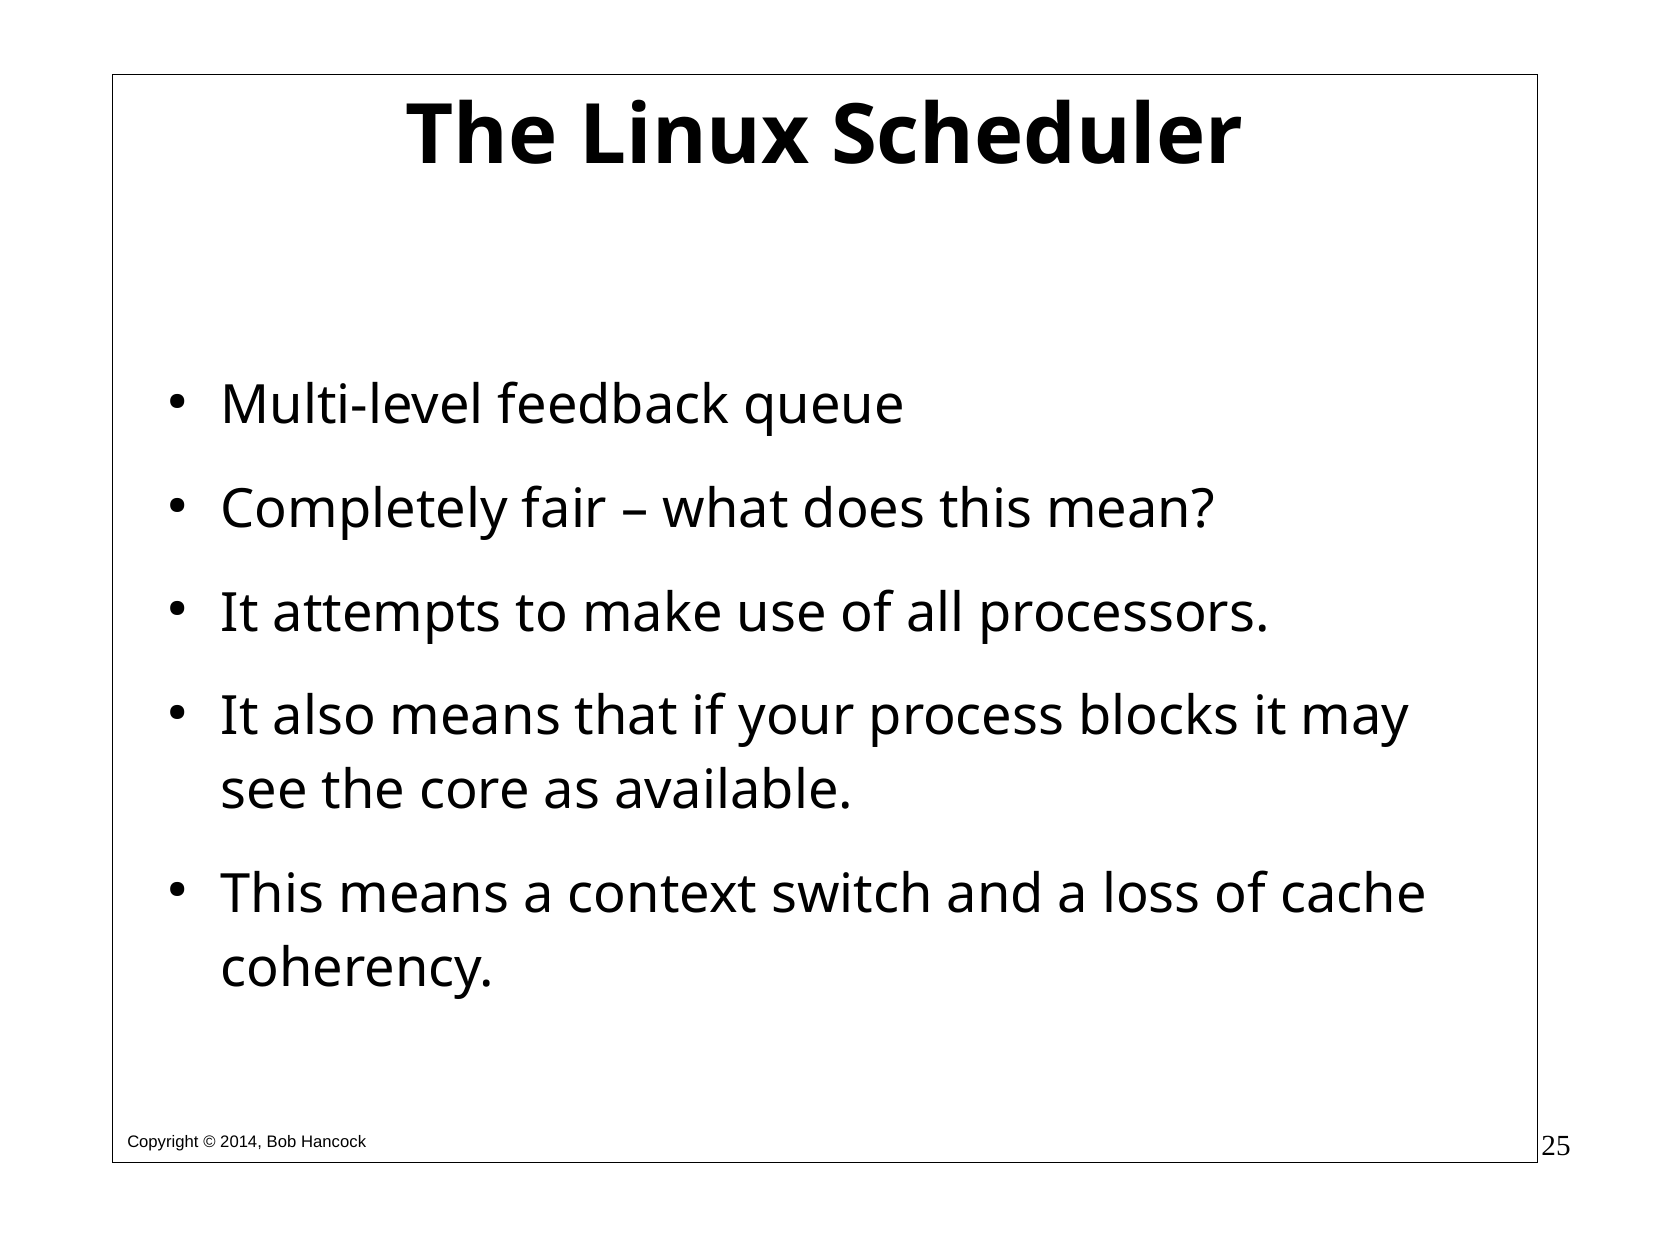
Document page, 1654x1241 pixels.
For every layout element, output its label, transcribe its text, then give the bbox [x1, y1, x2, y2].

list Multi-level feedback queue Completely fair – what does this mean? It attempts to make use of all processors. It also means that if your process blocks it may see the core as available. This means a context switch and a loss of cache coherency. [150, 262, 1501, 1126]
title The Linux Scheduler [112, 75, 1538, 188]
text_box Copyright © 2014, Bob Hancock [112, 1125, 382, 1159]
